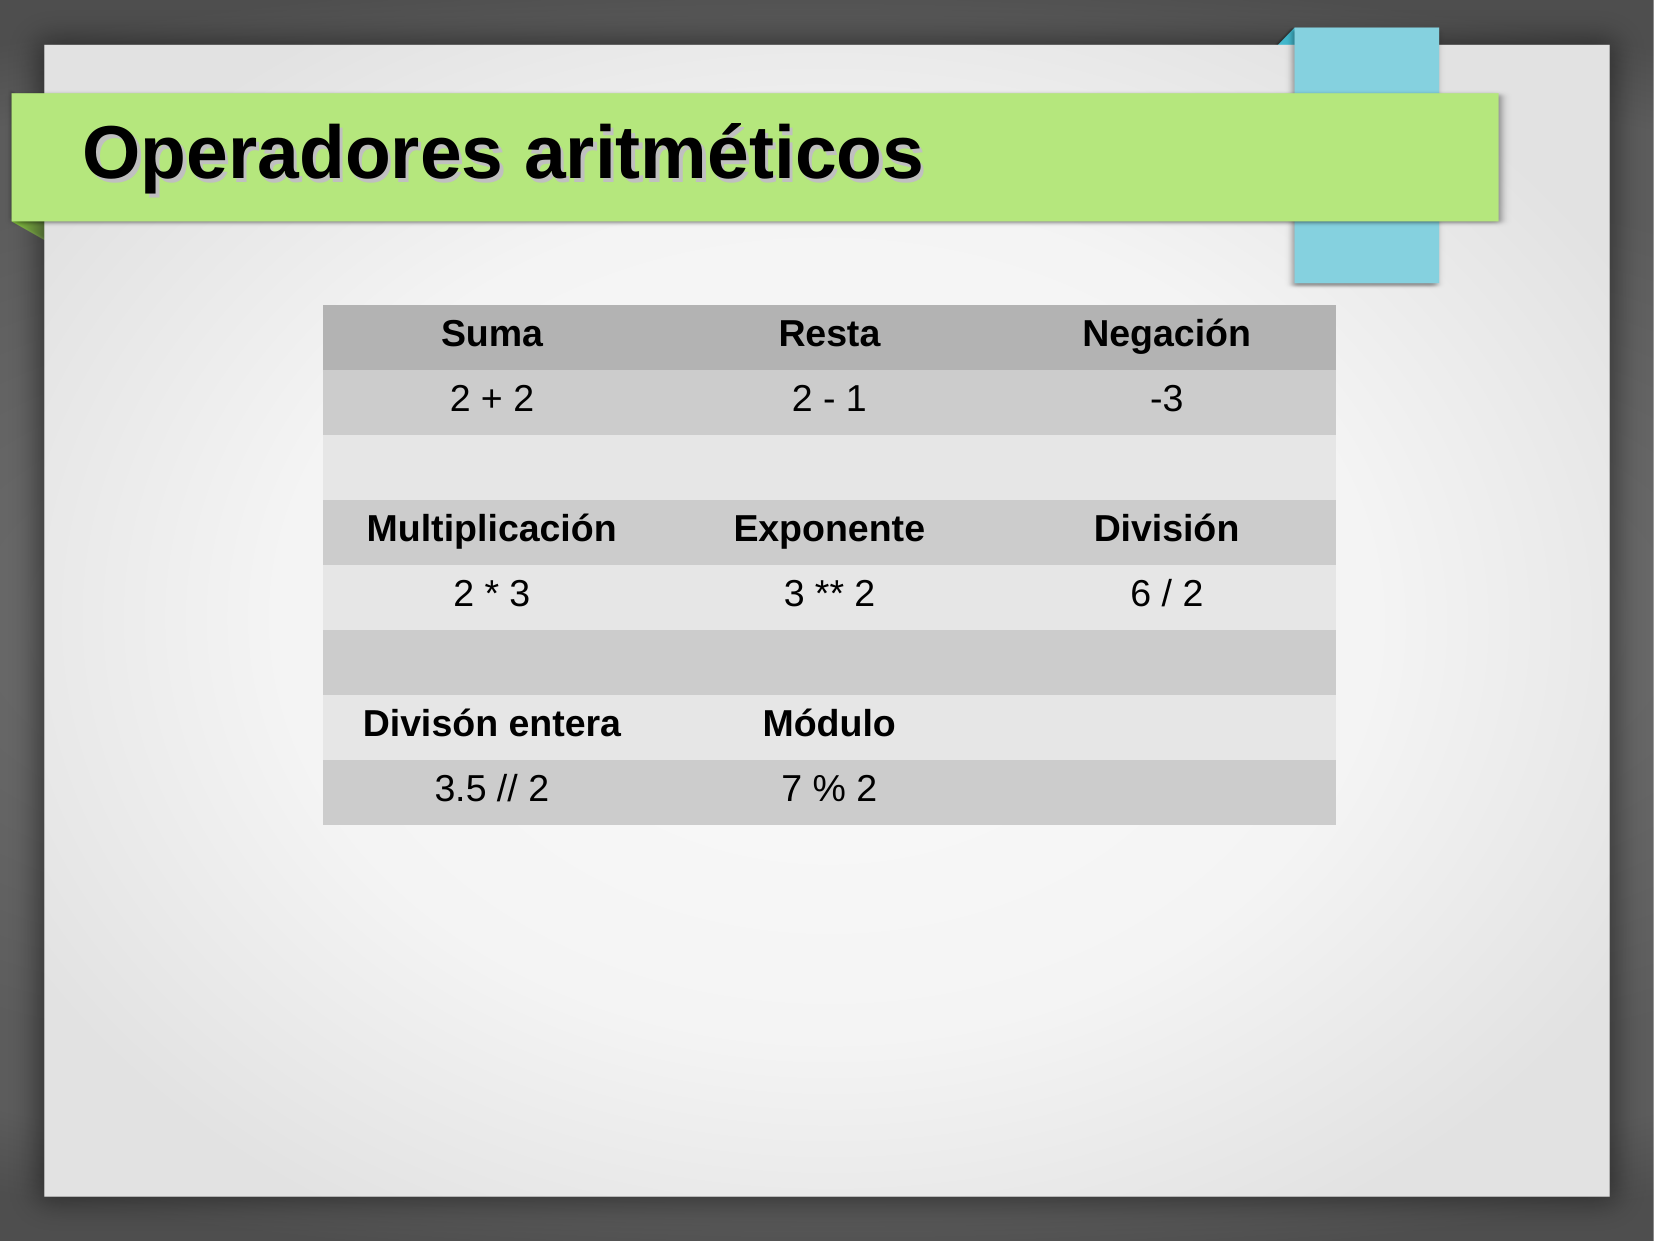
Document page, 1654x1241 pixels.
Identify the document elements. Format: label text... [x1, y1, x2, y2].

table_cell 7 % 2 [661, 760, 998, 825]
title Operadores aritméticos [82, 49, 1571, 257]
table_cell [998, 695, 1336, 760]
table_cell [661, 630, 998, 695]
table_cell 6 / 2 [998, 565, 1336, 630]
table_cell -3 [998, 370, 1336, 435]
table_cell Divisón entera [323, 695, 661, 760]
table_cell [998, 760, 1336, 825]
table_cell [661, 435, 998, 500]
table_cell 2 - 1 [661, 370, 998, 435]
table_cell 3.5 // 2 [323, 760, 661, 825]
table_header Suma [323, 305, 661, 370]
table_header Resta [661, 305, 998, 370]
table_cell [323, 630, 661, 695]
table_header Negación [998, 305, 1336, 370]
table_cell [998, 630, 1336, 695]
table_cell 2 + 2 [323, 370, 661, 435]
table_cell Exponente [661, 500, 998, 565]
picture [0, 0, 1654, 1241]
table_cell [323, 435, 661, 500]
table_cell 3 ** 2 [661, 565, 998, 630]
table_cell [998, 435, 1336, 500]
table_cell División [998, 500, 1336, 565]
table_cell Módulo [661, 695, 998, 760]
table_cell 2 * 3 [323, 565, 661, 630]
table_cell Multiplicación [323, 500, 661, 565]
